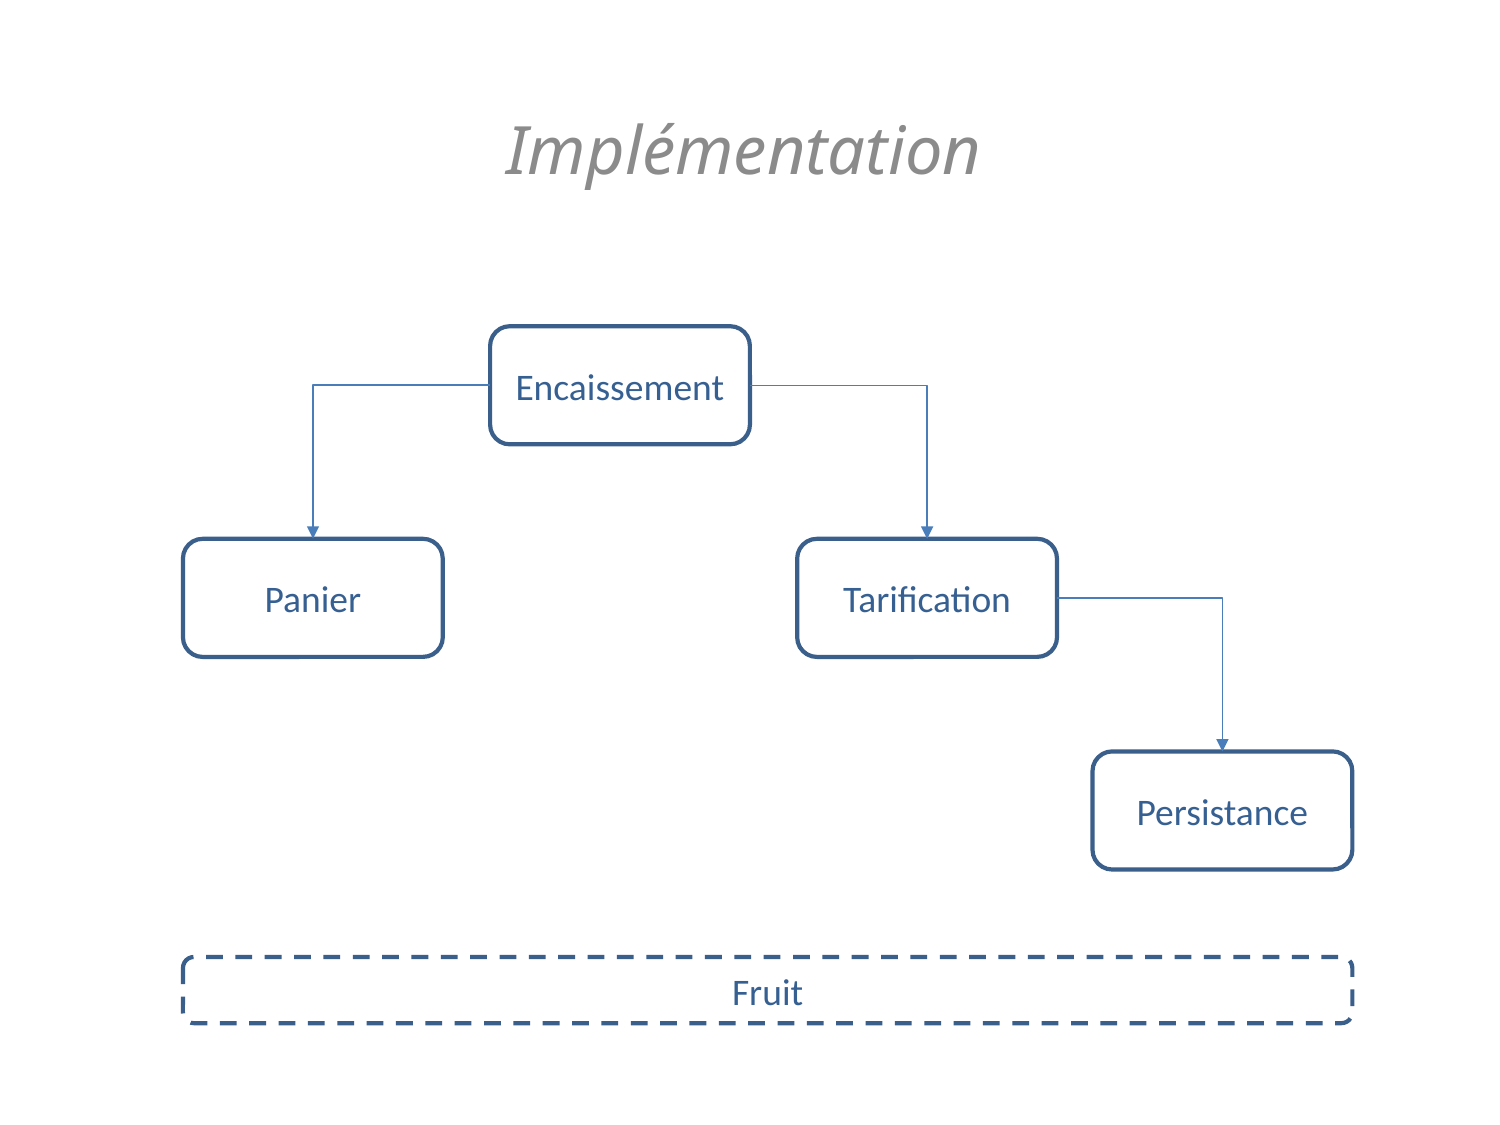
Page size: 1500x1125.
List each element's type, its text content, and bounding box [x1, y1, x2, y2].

text_box Fruit [182, 956, 1353, 1024]
text_box Implémentation [41, 100, 1447, 196]
text_box Persistance [1092, 751, 1353, 870]
text_box Tarification [797, 538, 1058, 657]
text_box Panier [182, 538, 443, 657]
text_box Encaissement [490, 326, 750, 445]
